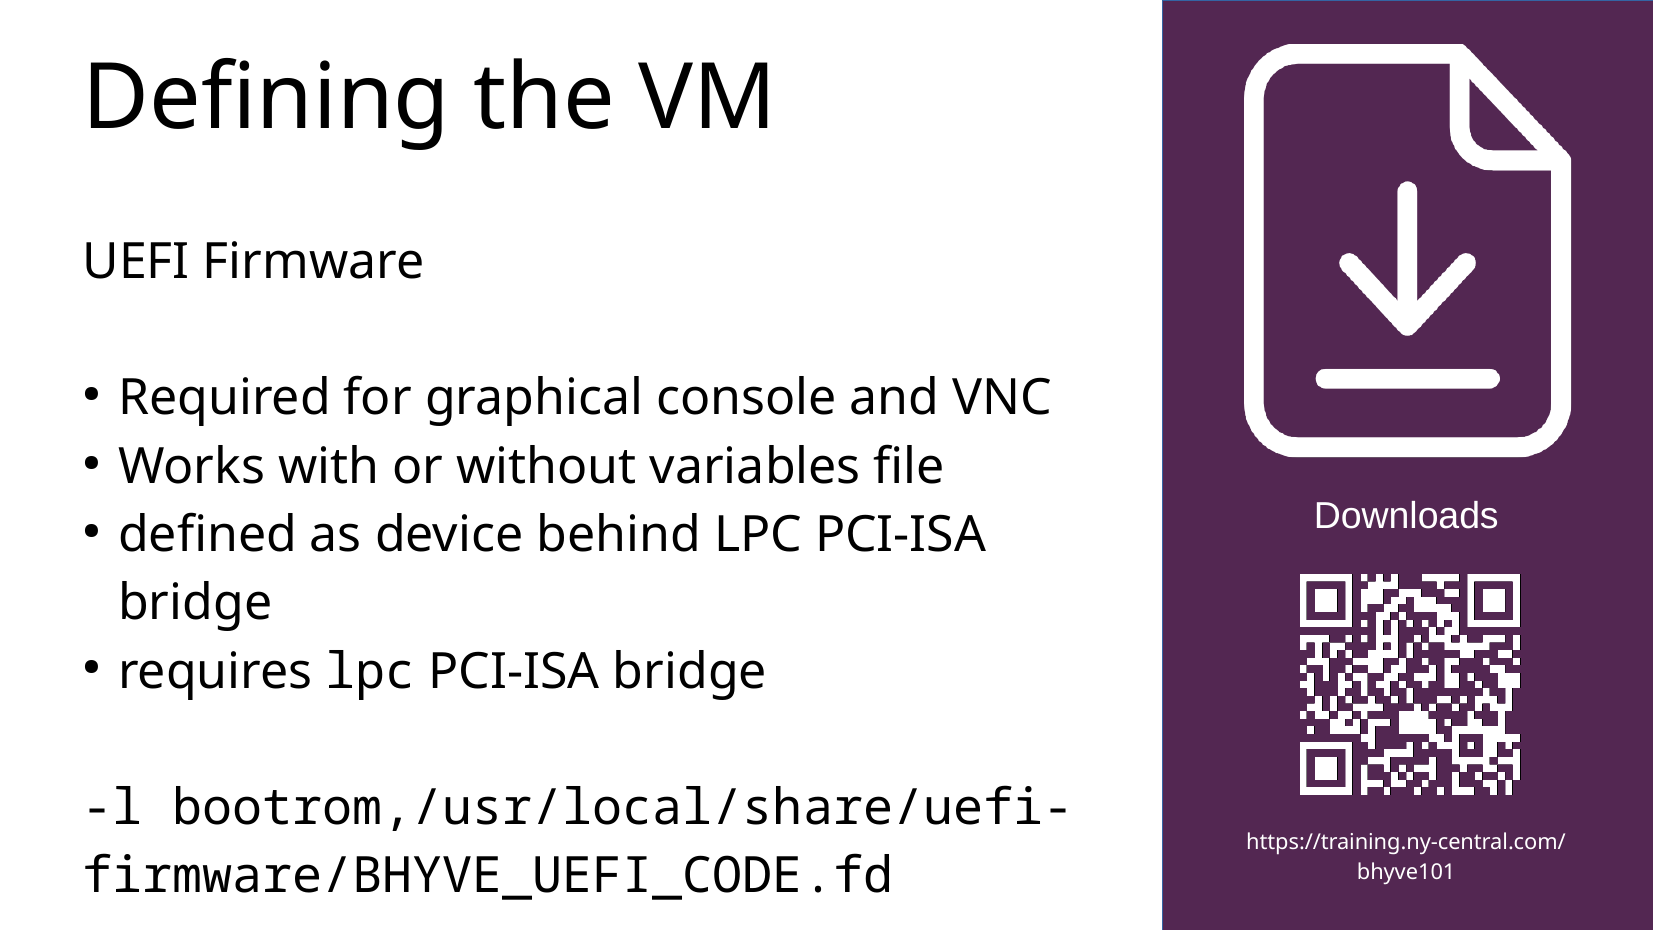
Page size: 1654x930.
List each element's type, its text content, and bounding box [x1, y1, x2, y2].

title Defining the VM [82, 37, 1571, 150]
subtitle UEFI Firmware Required for graphical console and VNC Works with or without variables file defined as device behind LPC PCI-ISA bridge requires lpc PCI-ISA bridge -l bootrom,/usr/local/share/uefi-firmware/BHYVE_UEFI_CODE.fd [82, 224, 1126, 825]
text_box Downloads [1237, 487, 1576, 638]
picture [1200, 44, 1613, 458]
text_box [1162, 0, 1653, 930]
picture [1268, 543, 1550, 826]
text_box https://training.ny-central.com/bhyve101 [1200, 819, 1613, 930]
